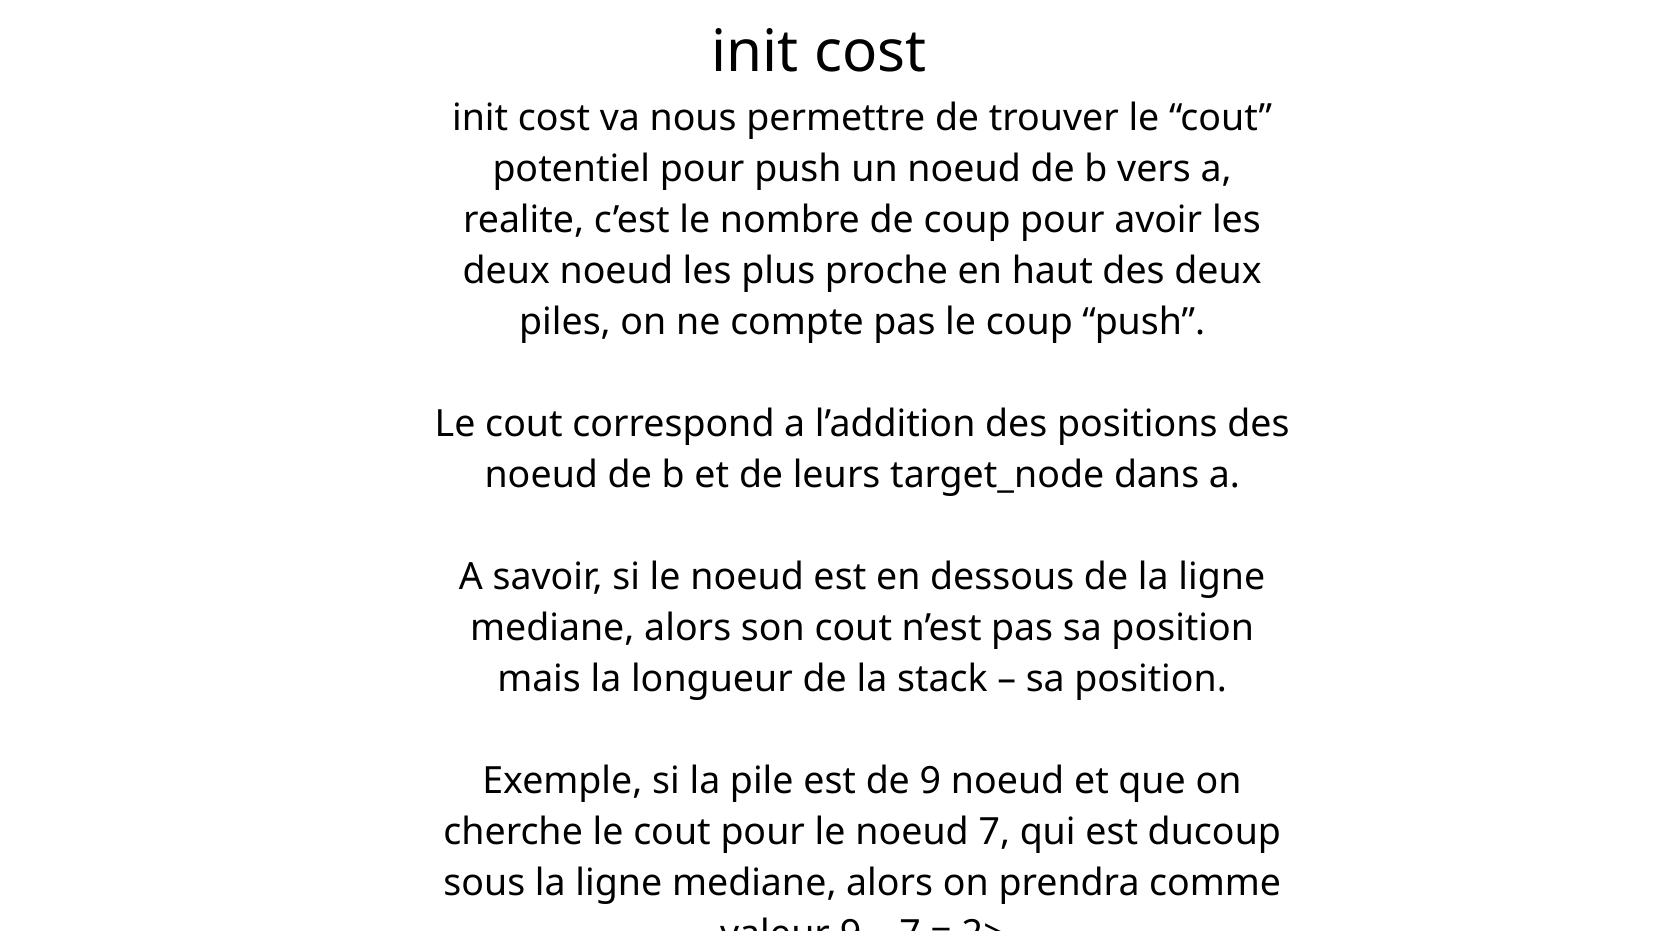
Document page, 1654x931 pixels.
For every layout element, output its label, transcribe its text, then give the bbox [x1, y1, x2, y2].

text_box init cost va nous permettre de trouver le “cout” potentiel pour push un noeud de b vers a, realite, c’est le nombre de coup pour avoir les deux noeud les plus proche en haut des deux piles, on ne compte pas le coup “push”. Le cout correspond a l’addition des positions des noeud de b et de leurs target_node dans a. A savoir, si le noeud est en dessous de la ligne mediane, alors son cout n’est pas sa position mais la longueur de la stack – sa position. Exemple, si la pile est de 9 noeud et que on cherche le cout pour le noeud 7, qui est ducoup sous la ligne mediane, alors on prendra comme valeur 9 – 7 = 2> 2 + la position du noeud target dans la stack a. [412, 82, 1313, 908]
title init cost [82, 0, 1571, 127]
